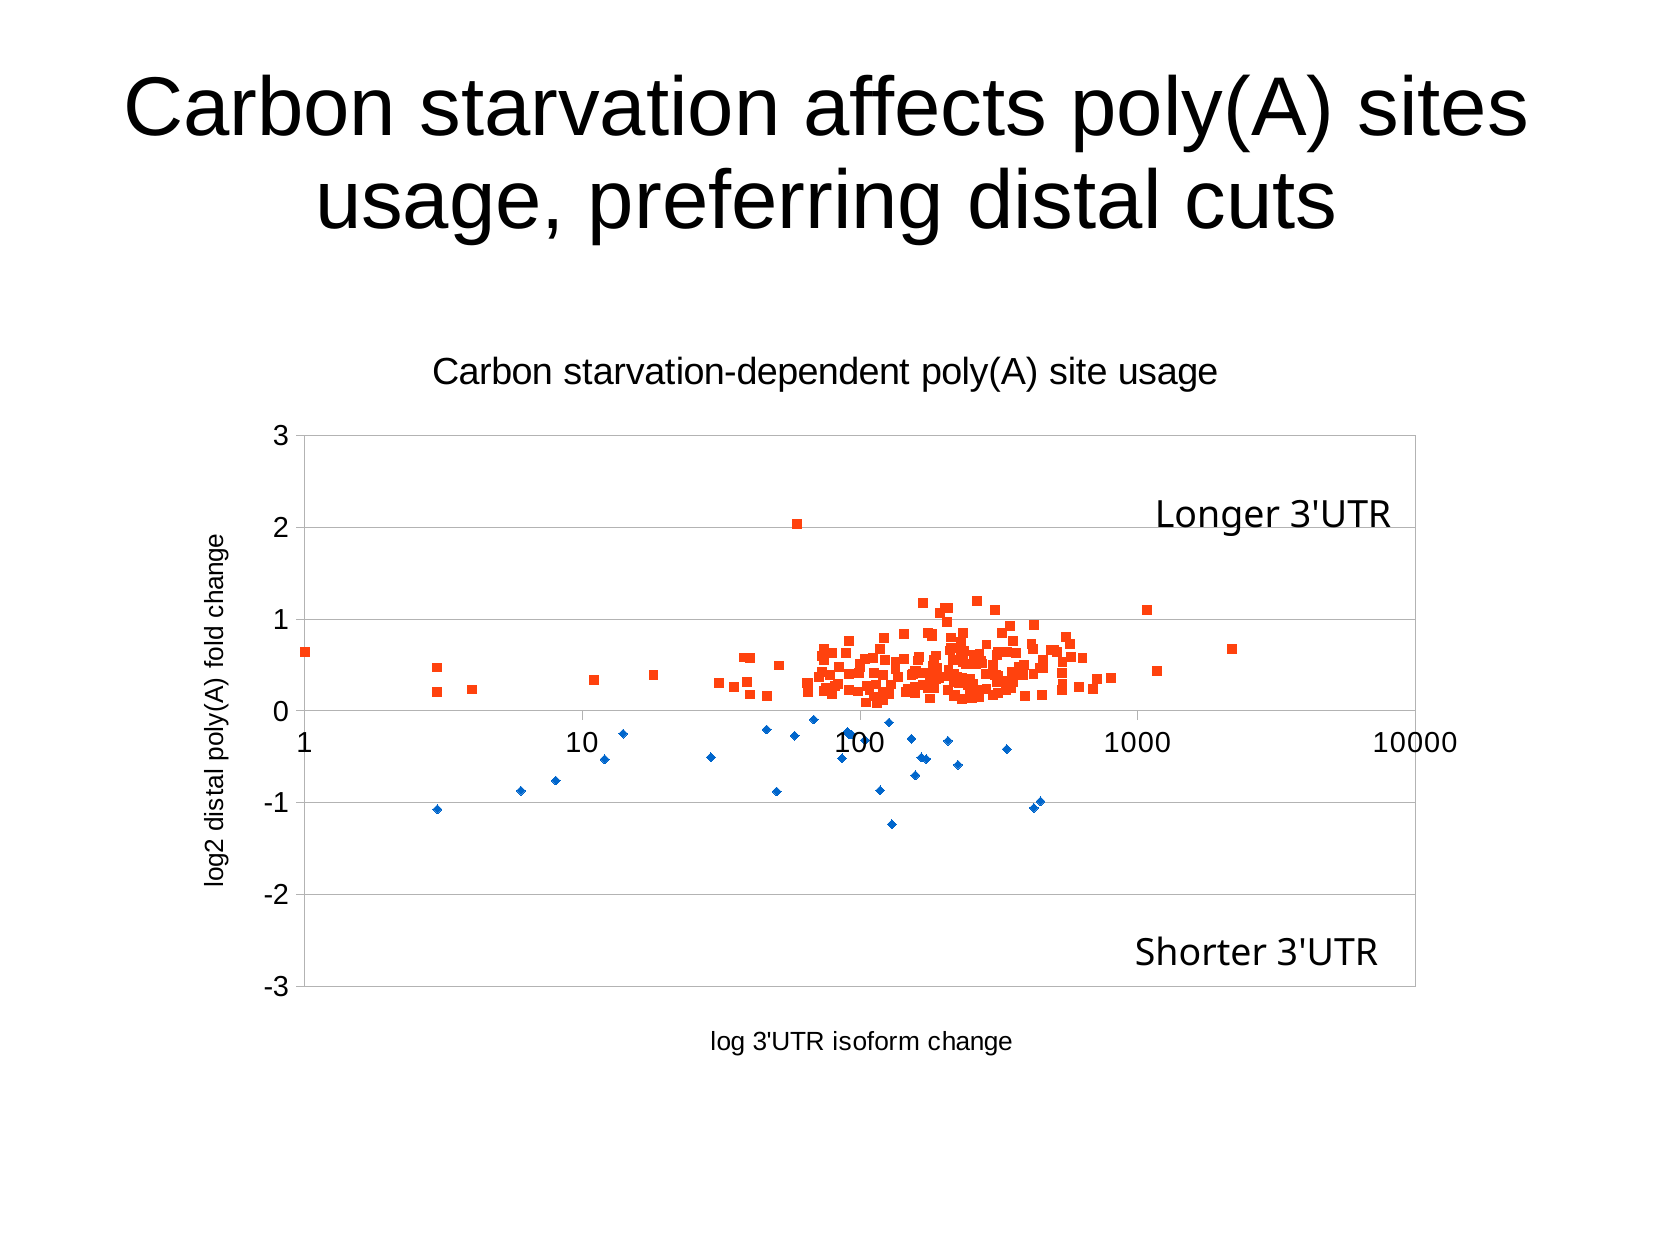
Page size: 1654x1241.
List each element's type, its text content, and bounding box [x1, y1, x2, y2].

chart [165, 315, 1486, 1089]
text_box Longer 3'UTR [1140, 480, 1394, 541]
text_box Shorter 3'UTR [1120, 918, 1393, 979]
title Carbon starvation affects poly(A) sites usage, preferring distal cuts [82, 49, 1571, 257]
